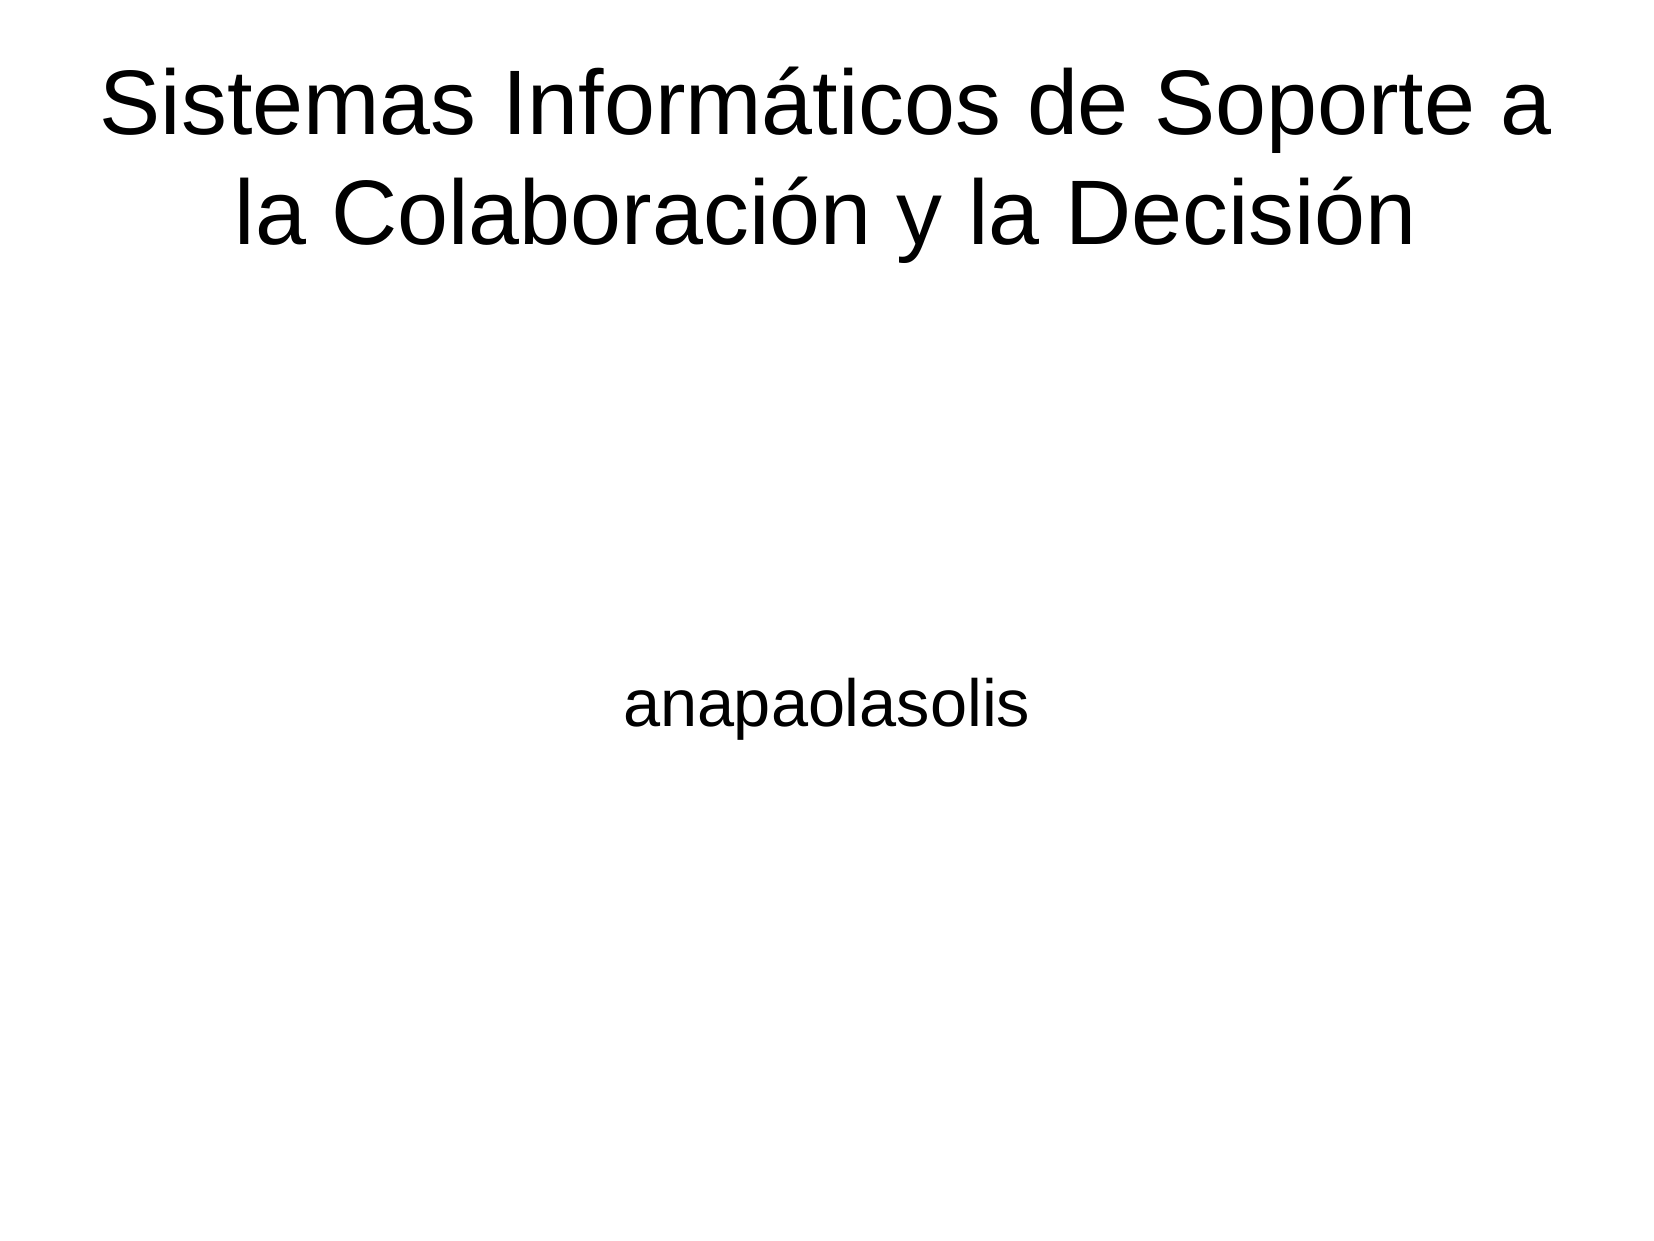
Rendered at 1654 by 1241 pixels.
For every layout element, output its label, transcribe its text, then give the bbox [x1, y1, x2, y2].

subtitle anapaolasolis [82, 659, 1571, 740]
title Sistemas Informáticos de Soporte a la Colaboración y la Decisión [82, 49, 1571, 257]
